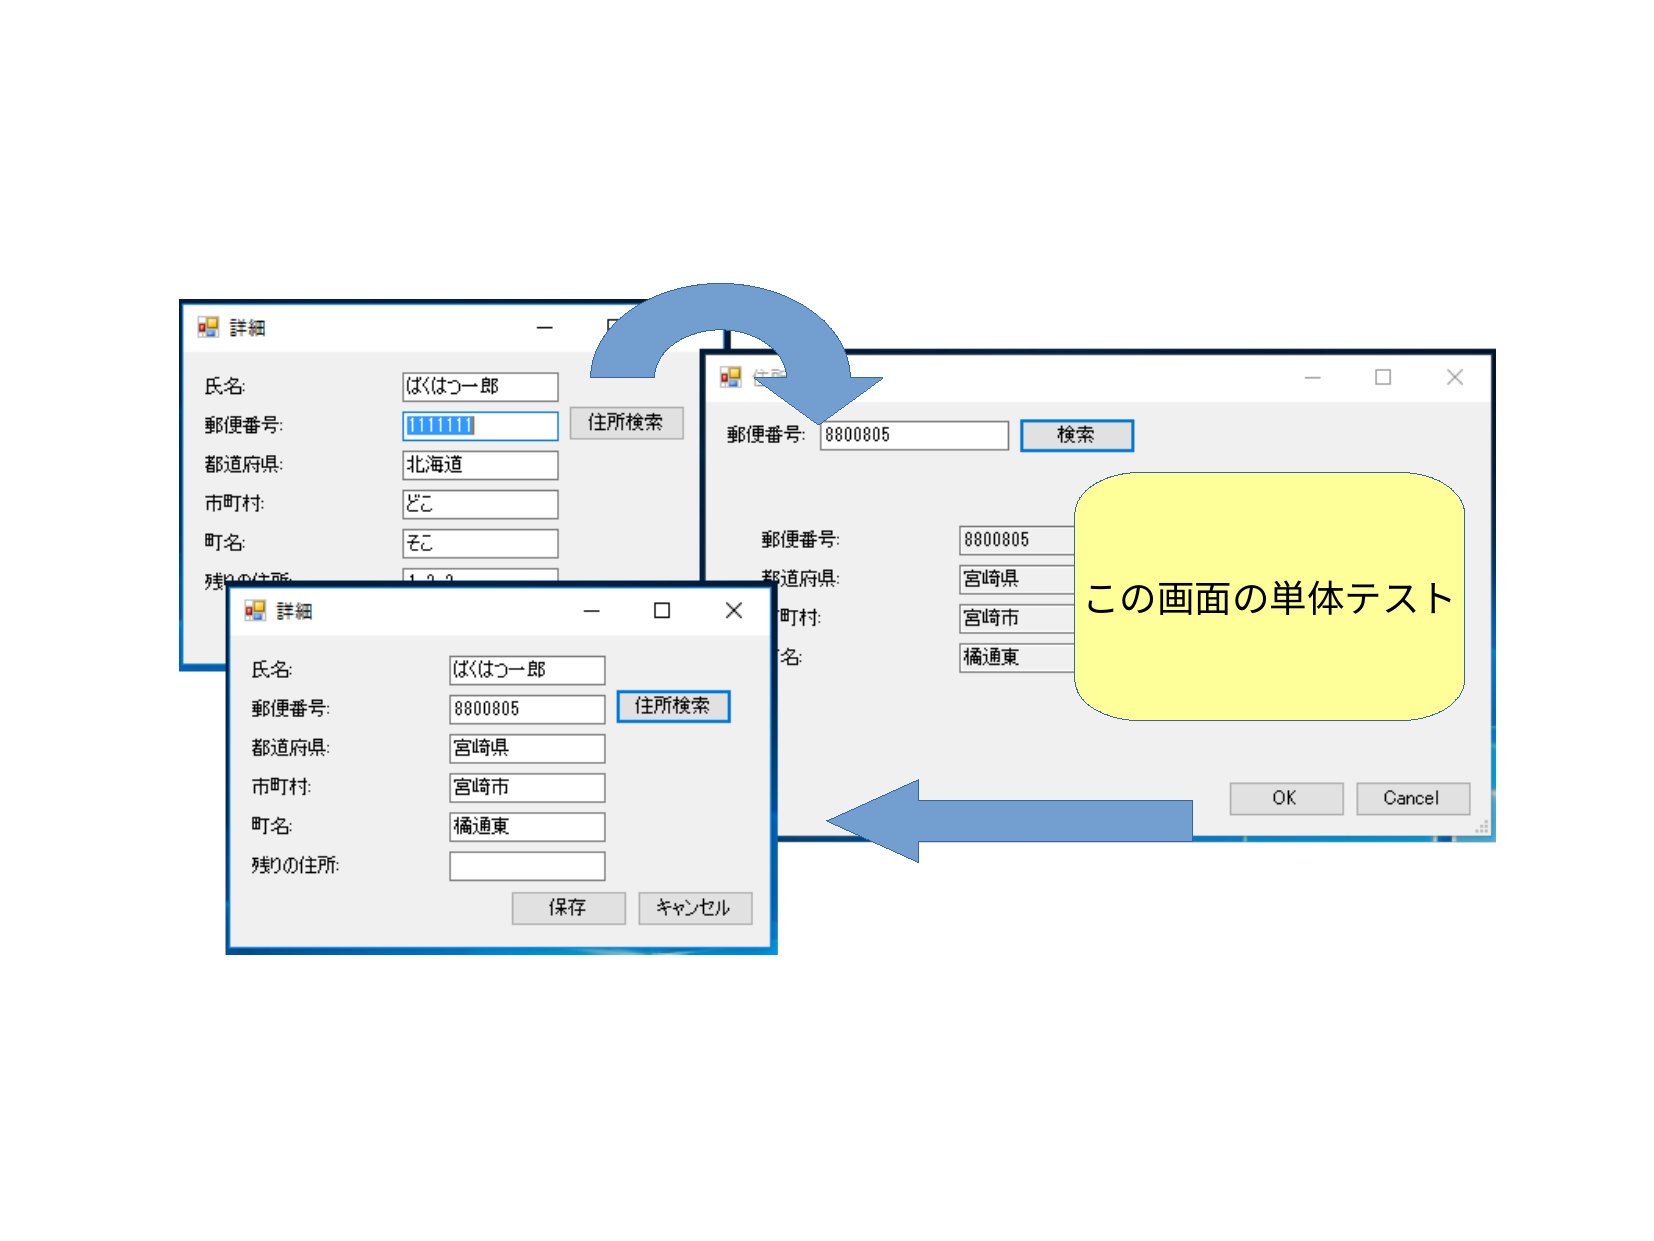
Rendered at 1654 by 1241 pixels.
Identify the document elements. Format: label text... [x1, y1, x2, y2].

text_box [826, 779, 1193, 863]
text_box [590, 283, 883, 425]
text_box この画面の単体テスト [1074, 472, 1465, 721]
picture [711, 951, 723, 955]
picture [179, 299, 1496, 955]
